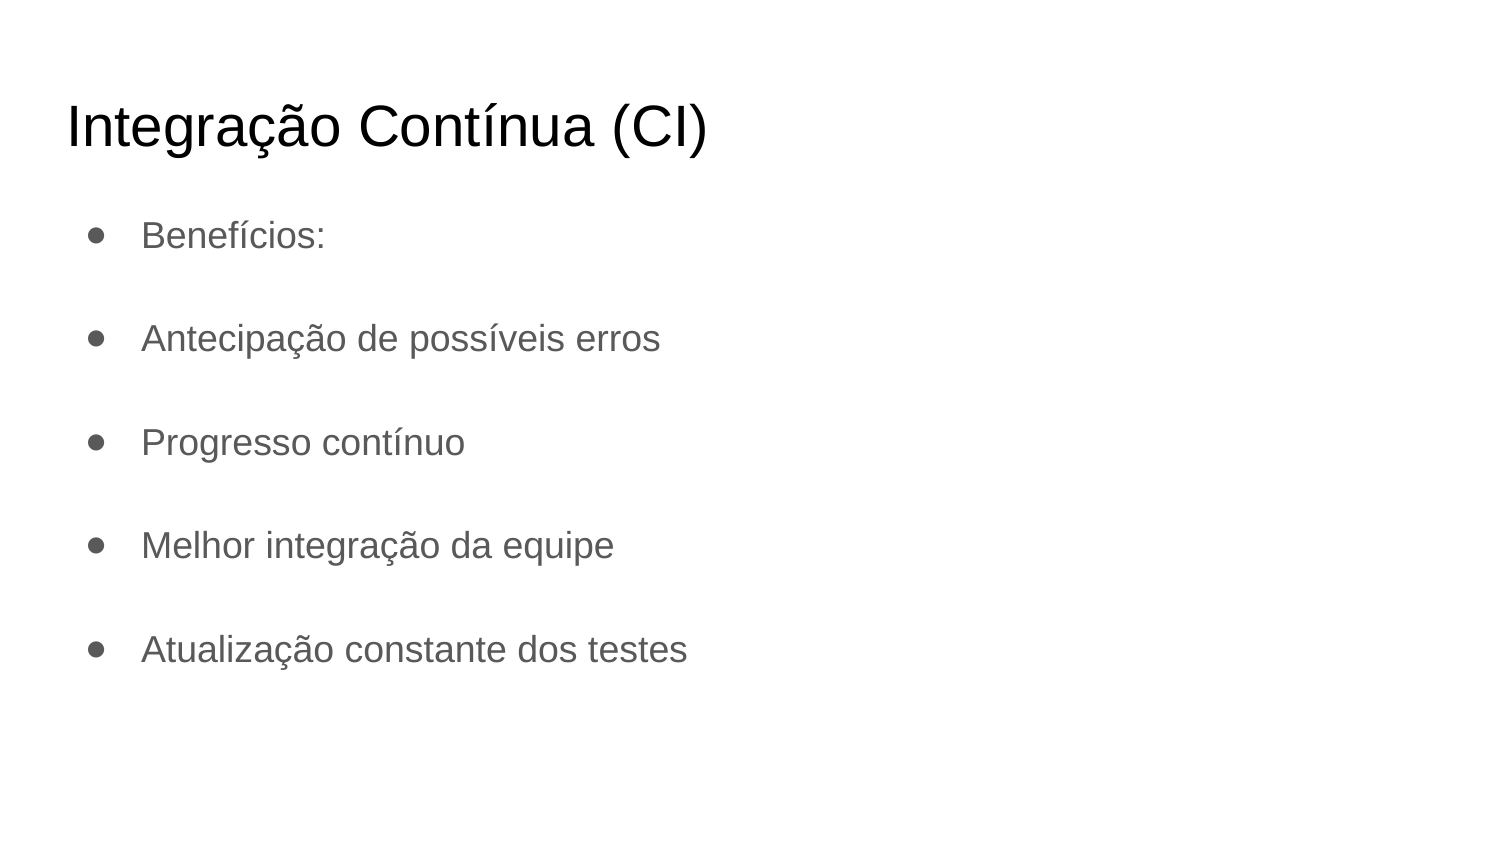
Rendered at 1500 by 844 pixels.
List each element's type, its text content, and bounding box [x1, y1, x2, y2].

list Benefícios: Antecipação de possíveis erros Progresso contínuo Melhor integração da equipe Atualização constante dos testes [51, 189, 1489, 750]
title Integração Contínua (CI) [51, 72, 1449, 167]
